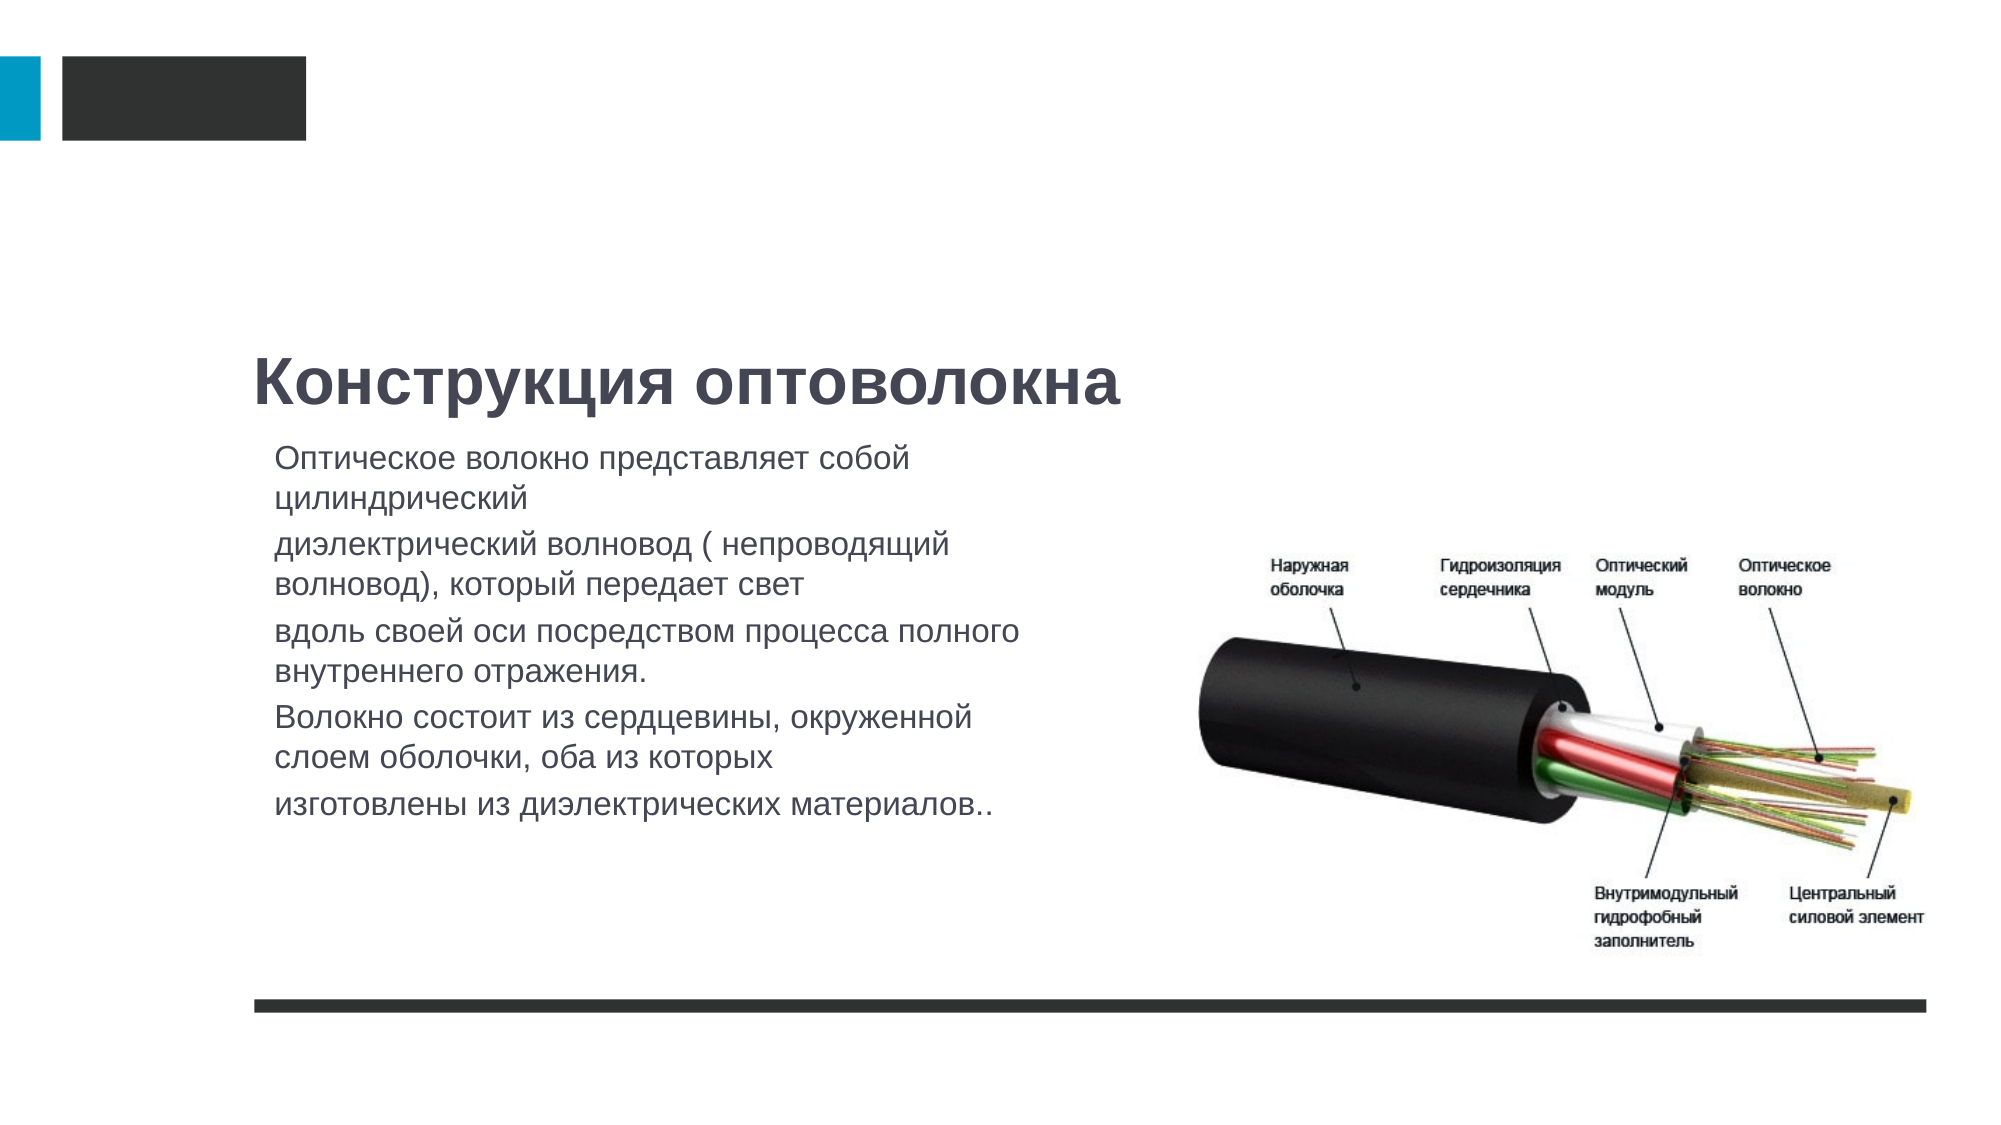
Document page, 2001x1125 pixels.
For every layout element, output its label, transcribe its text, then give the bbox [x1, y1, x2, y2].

text_box Оптическое волокно представляет собой цилиндрический диэлектрический волновод ( непроводящий волновод), который передает свет вдоль своей оси посредством процесса полного внутреннего отражения. Волокно состоит из сердцевины, окруженной слоем оболочки, оба из которых изготовлены из диэлектрических материалов.. [254, 425, 1062, 802]
text_box [254, 999, 1927, 1013]
picture [1198, 531, 1927, 975]
text_box [62, 56, 307, 141]
text_box Конструкция оптоволокна [238, 330, 1136, 425]
text_box [0, 56, 41, 141]
